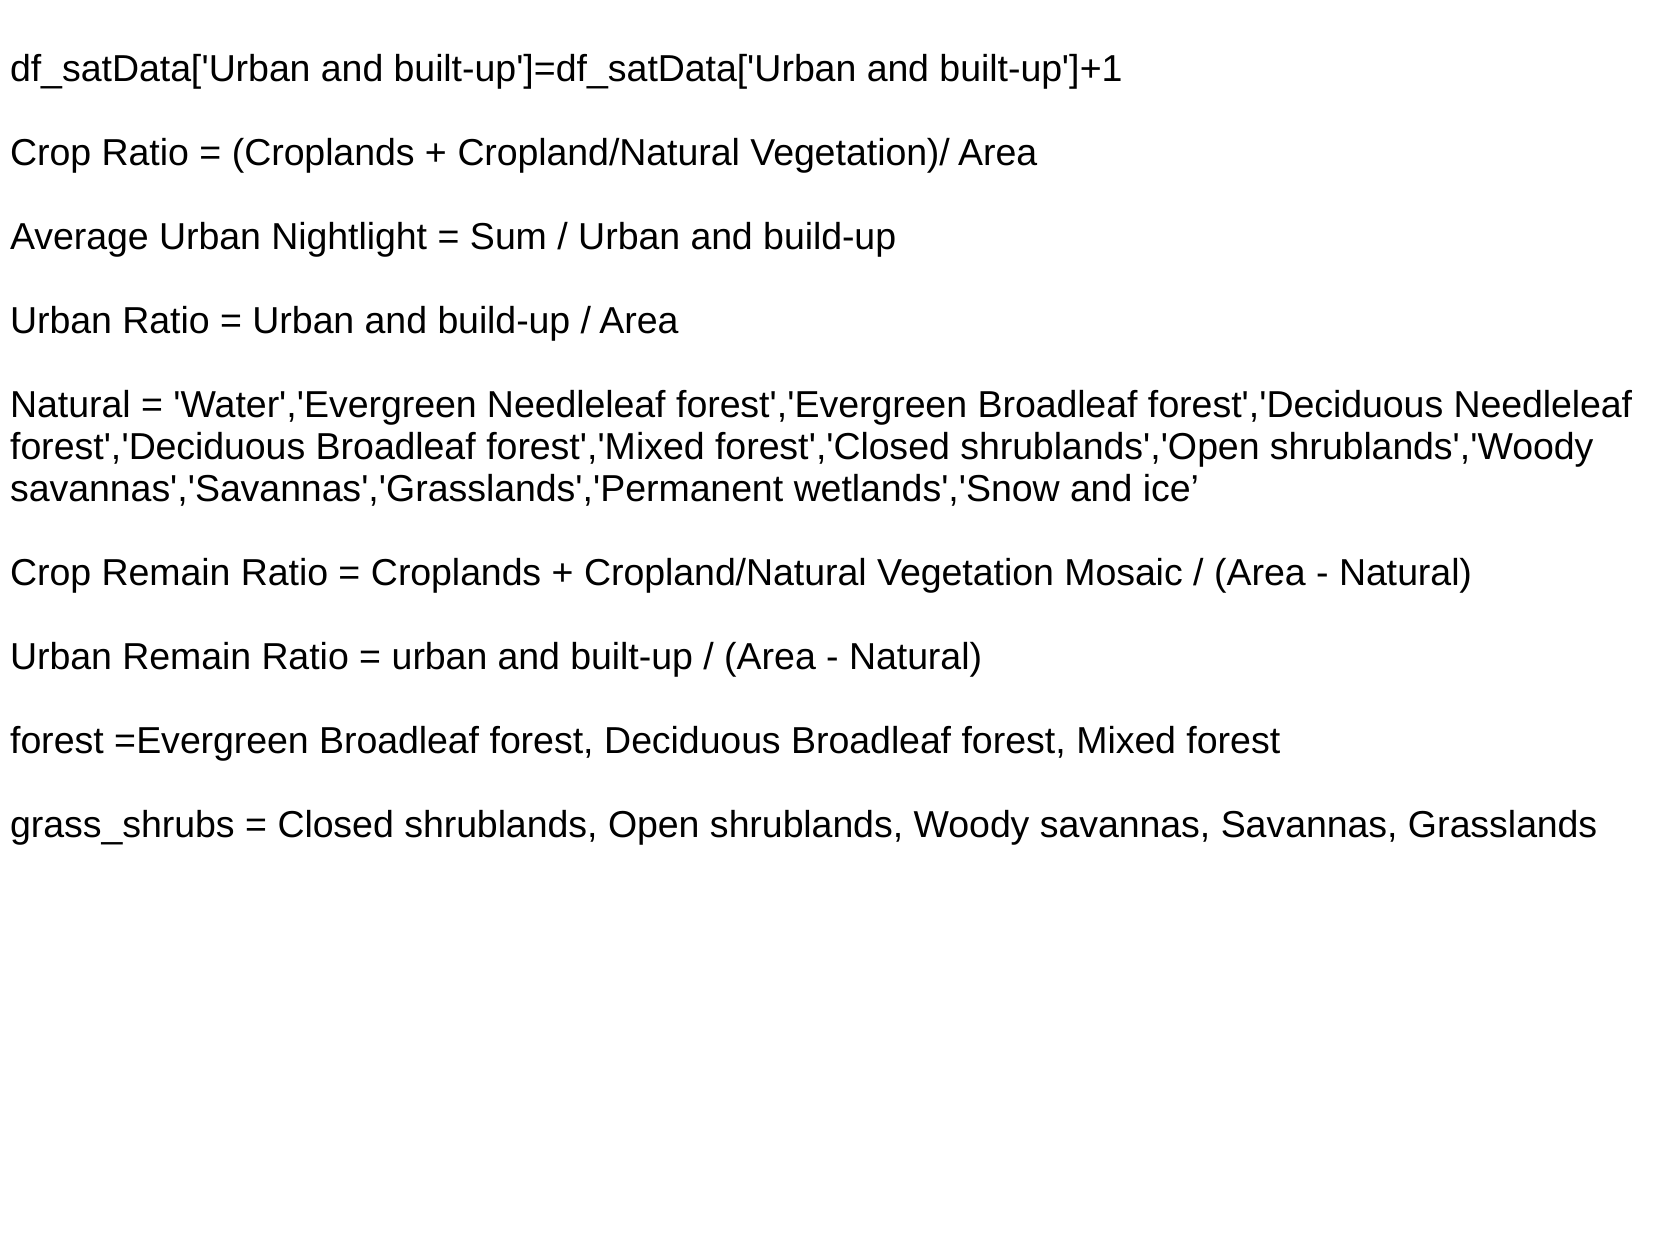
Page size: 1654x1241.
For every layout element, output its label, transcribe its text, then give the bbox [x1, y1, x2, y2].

text_box df_satData['Urban and built-up']=df_satData['Urban and built-up']+1 Crop Ratio = (Croplands + Cropland/Natural Vegetation)/ Area Average Urban Nightlight = Sum / Urban and build-up Urban Ratio = Urban and build-up / Area Natural = 'Water','Evergreen Needleleaf forest','Evergreen Broadleaf forest','Deciduous Needleleaf forest','Deciduous Broadleaf forest','Mixed forest','Closed shrublands','Open shrublands','Woody savannas','Savannas','Grasslands','Permanent wetlands','Snow and ice’ Crop Remain Ratio = Croplands + Cropland/Natural Vegetation Mosaic / (Area - Natural) Urban Remain Ratio = urban and built-up / (Area - Natural) forest =Evergreen Broadleaf forest, Deciduous Broadleaf forest, Mixed forest grass_shrubs = Closed shrublands, Open shrublands, Woody savannas, Savannas, Grasslands [0, 40, 1654, 1063]
